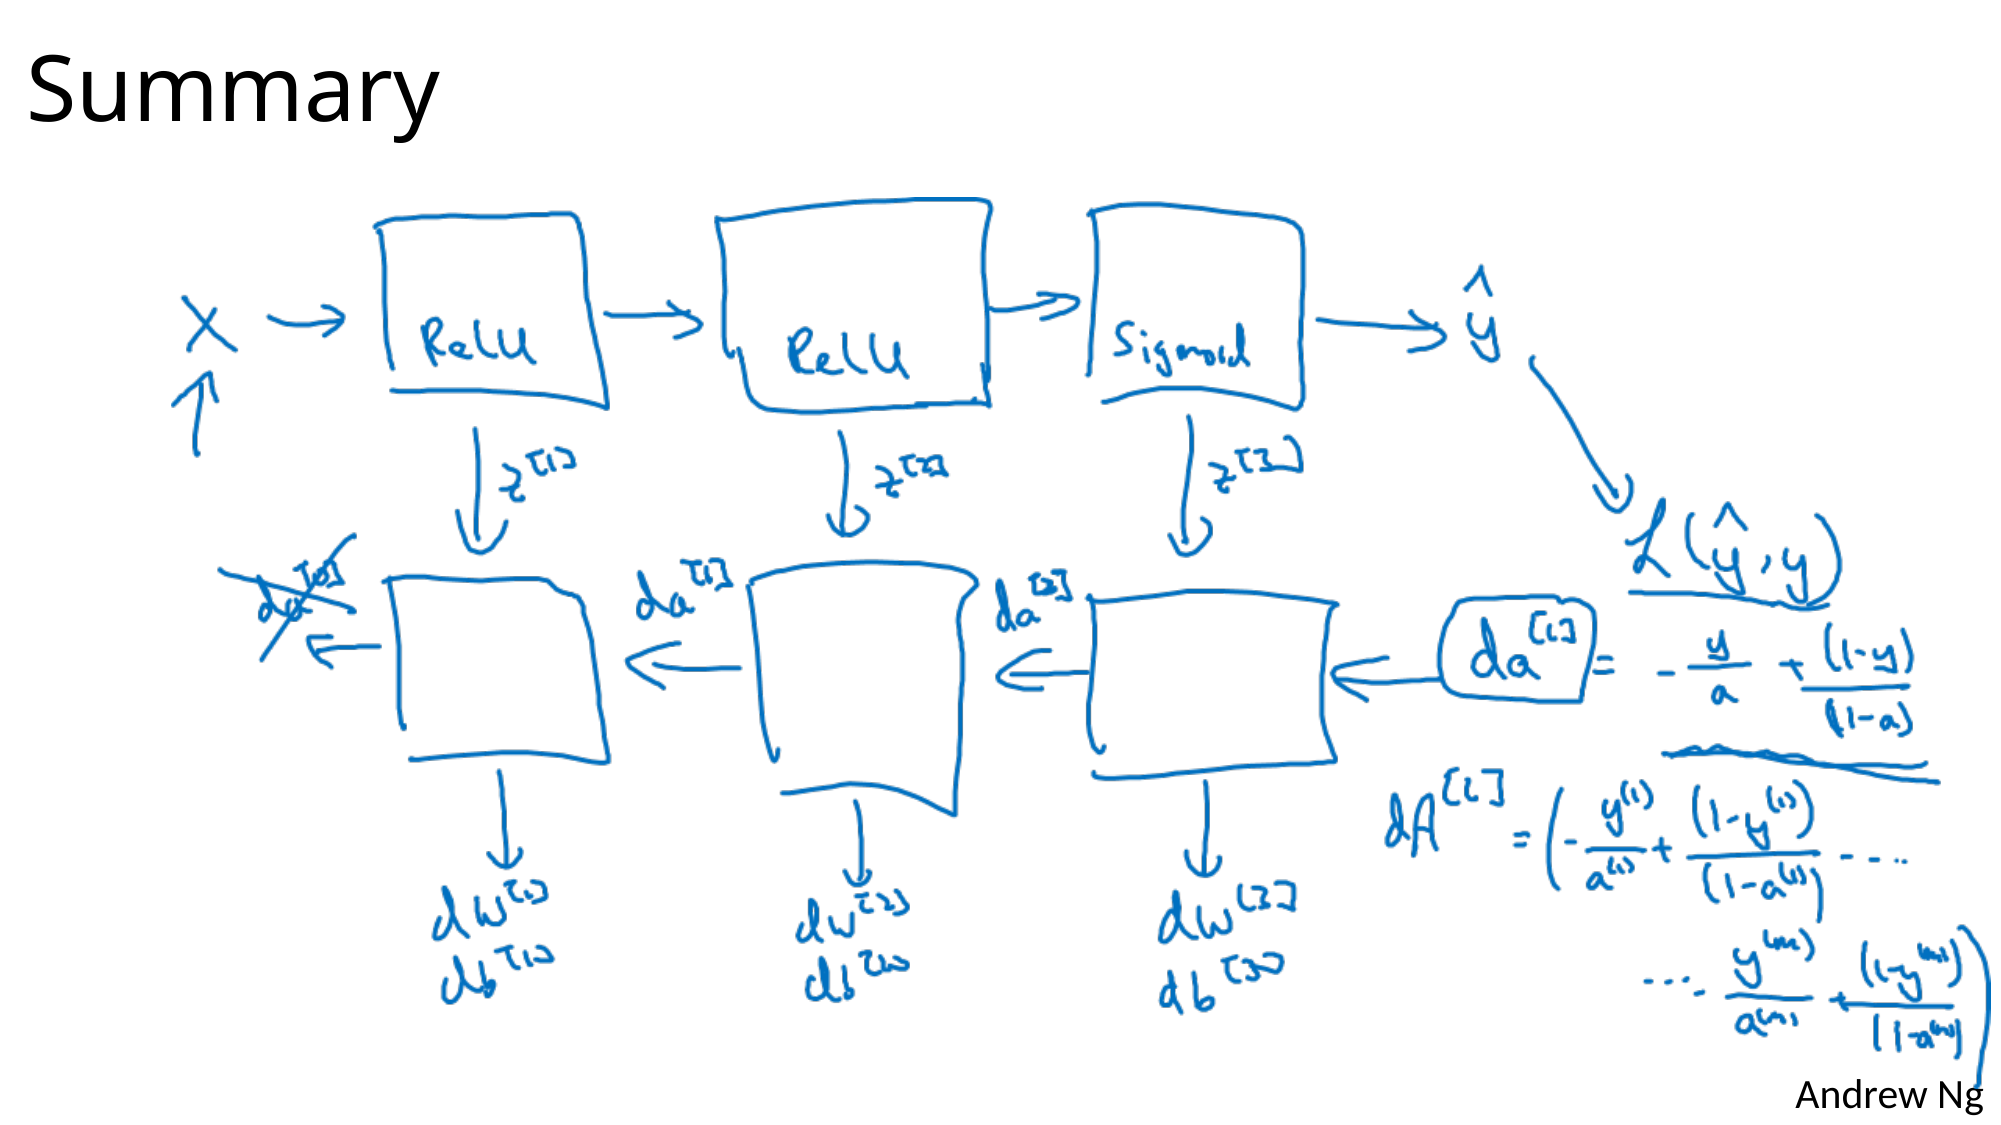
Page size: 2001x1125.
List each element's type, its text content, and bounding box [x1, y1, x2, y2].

picture [171, 197, 1991, 1090]
title Summary [11, 0, 2000, 194]
